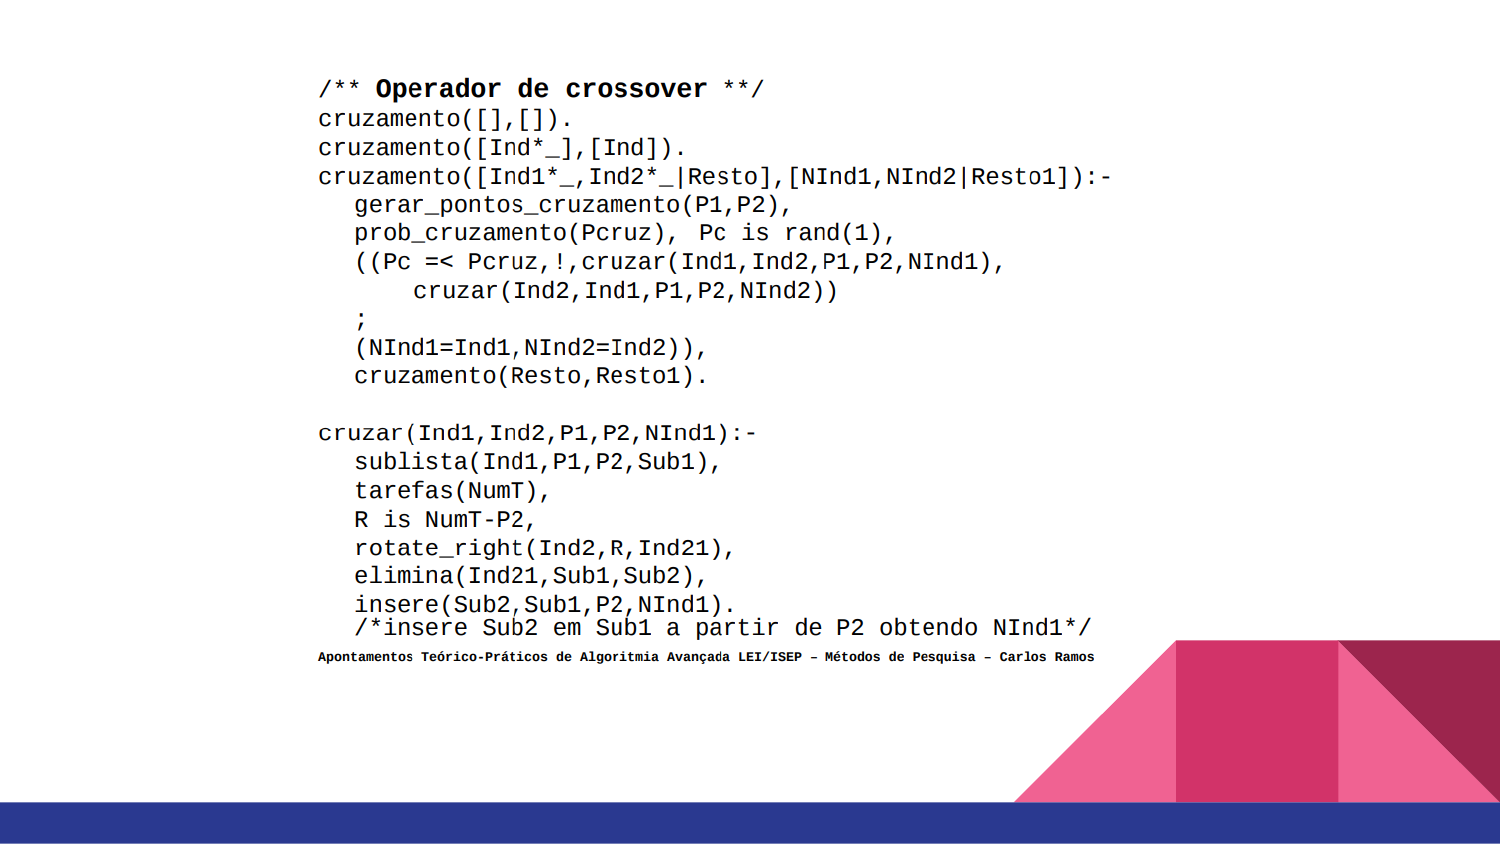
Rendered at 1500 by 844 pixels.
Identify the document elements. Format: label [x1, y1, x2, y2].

picture [308, 74, 1134, 666]
